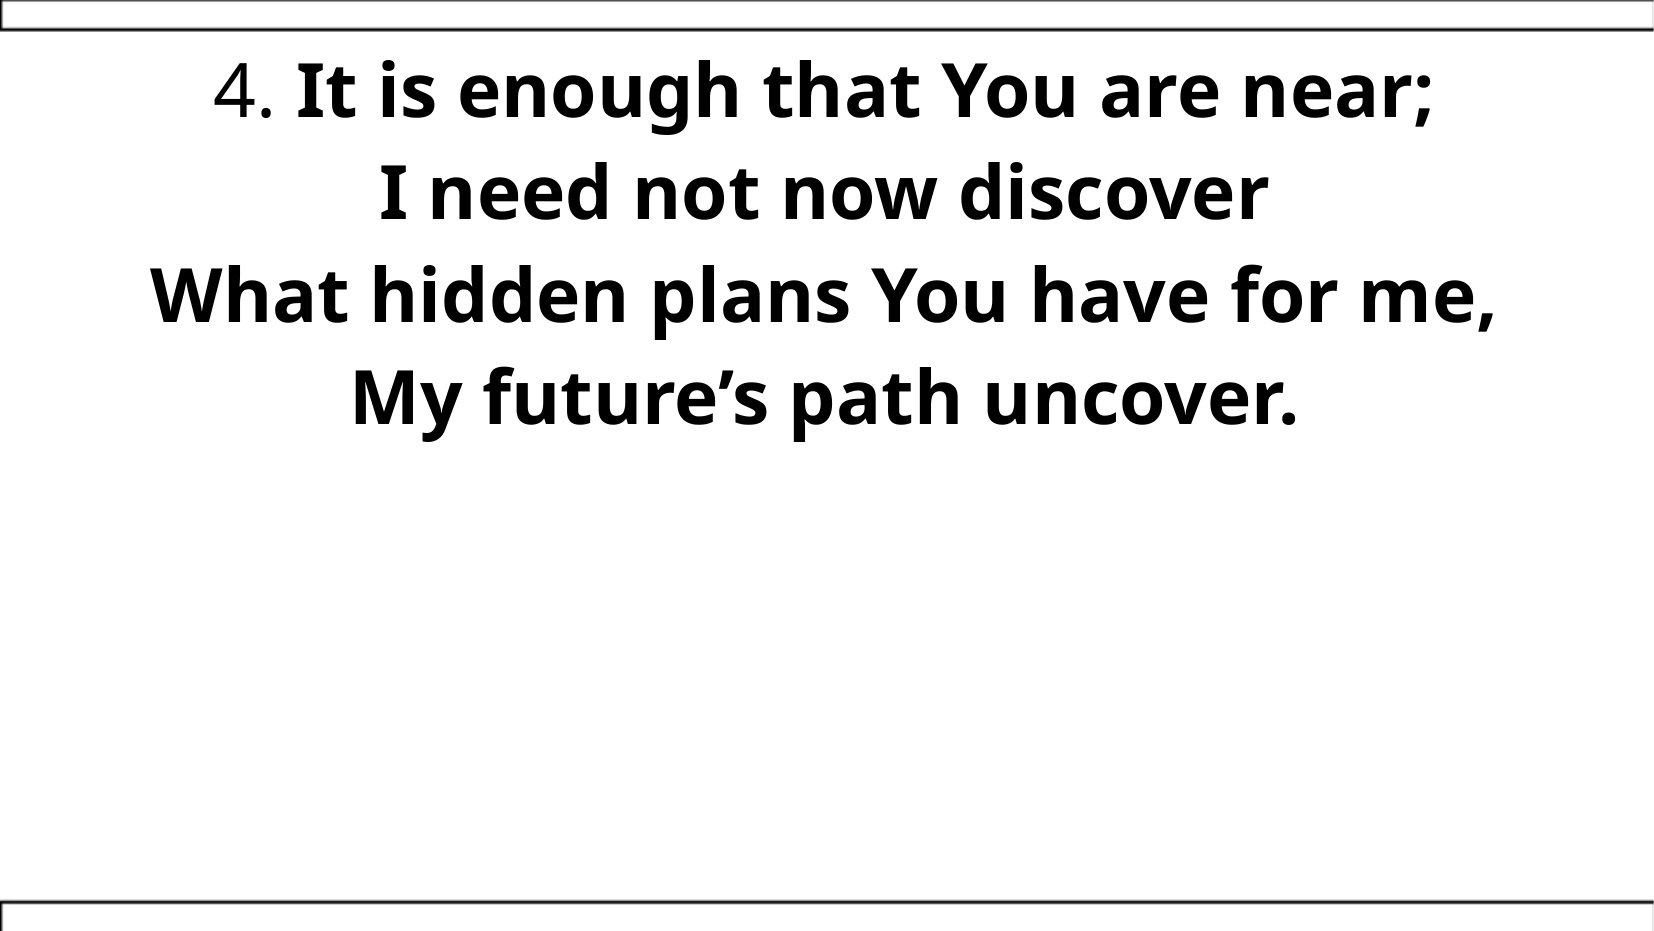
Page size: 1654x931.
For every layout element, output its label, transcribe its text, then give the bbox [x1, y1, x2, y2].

picture [0, 0, 1654, 931]
text_box 4. It is enough that You are near; I need not now discover What hidden plans You have for me, My future’s path uncover. [105, 30, 1546, 445]
